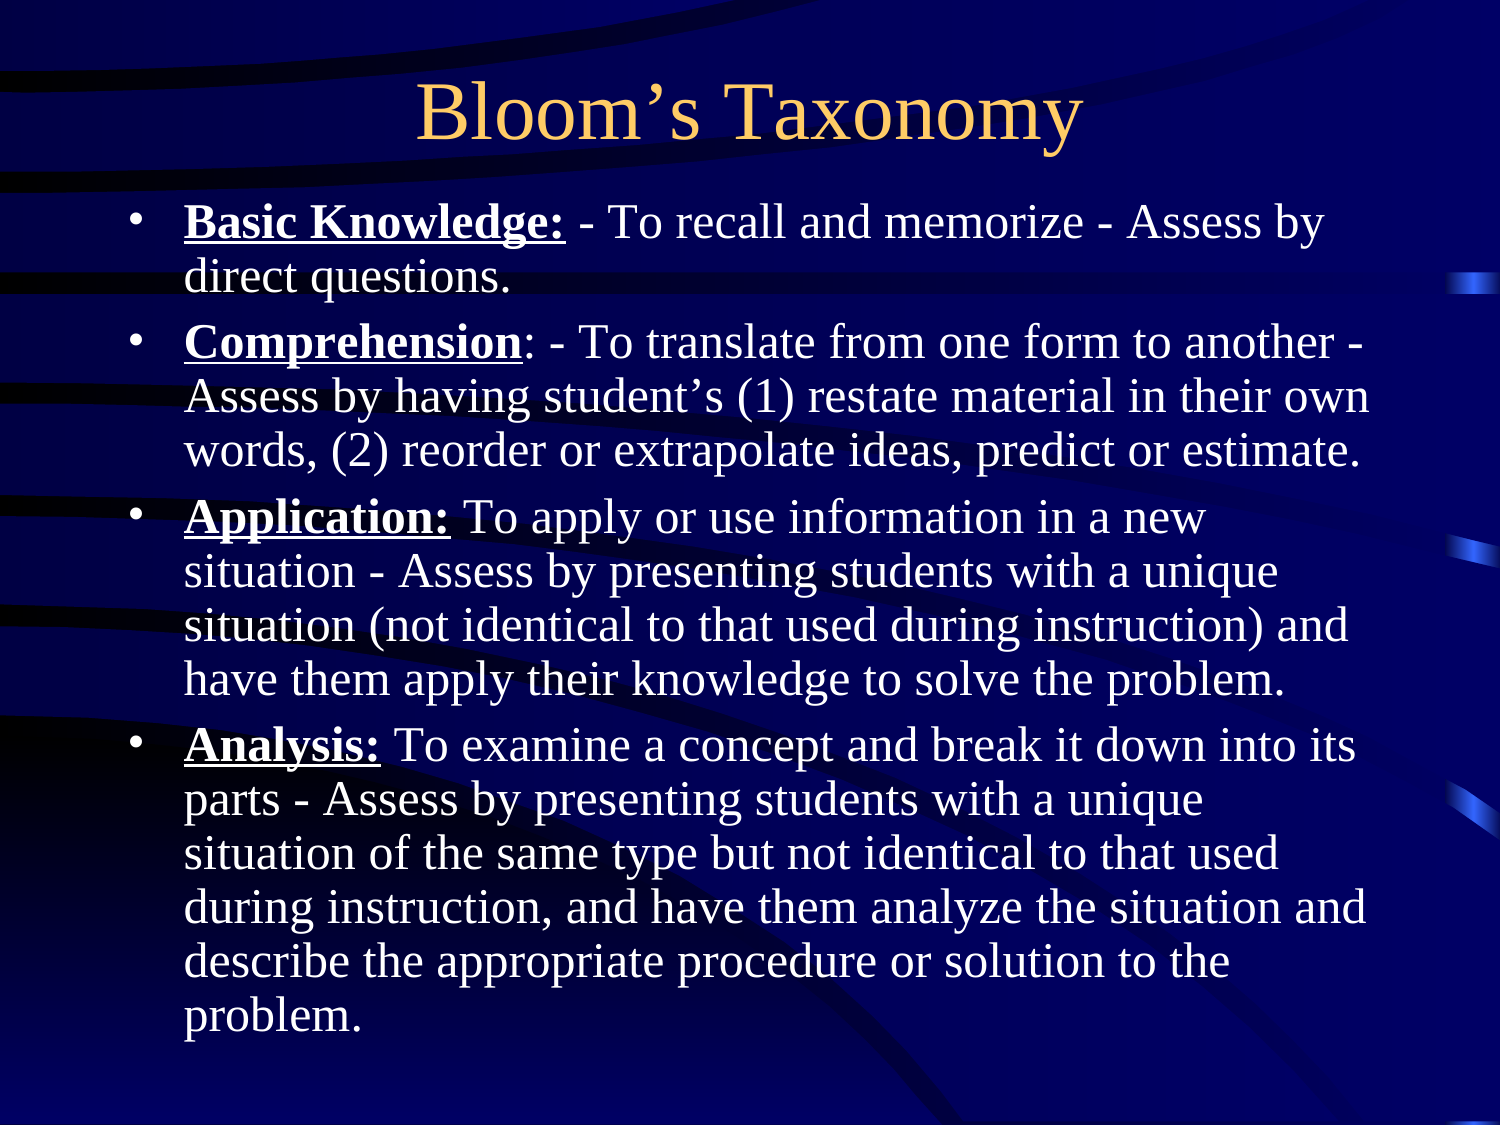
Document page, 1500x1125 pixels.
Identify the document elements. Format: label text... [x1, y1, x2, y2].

title Bloom’s Taxonomy [112, 0, 1388, 187]
list Basic Knowledge: - To recall and memorize - Assess by direct questions. Comprehension: - To translate from one form to another - Assess by having student’s (1) restate material in their own words, (2) reorder or extrapolate ideas, predict or estimate. Application: To apply or use information in a new situation - Assess by presenting students with a unique situation (not identical to that used during instruction) and have them apply their knowledge to solve the problem. Analysis: To examine a concept and break it down into its parts - Assess by presenting students with a unique situation of the same type but not identical to that used during instruction, and have them analyze the situation and describe the appropriate procedure or solution to the problem. [112, 187, 1388, 1063]
